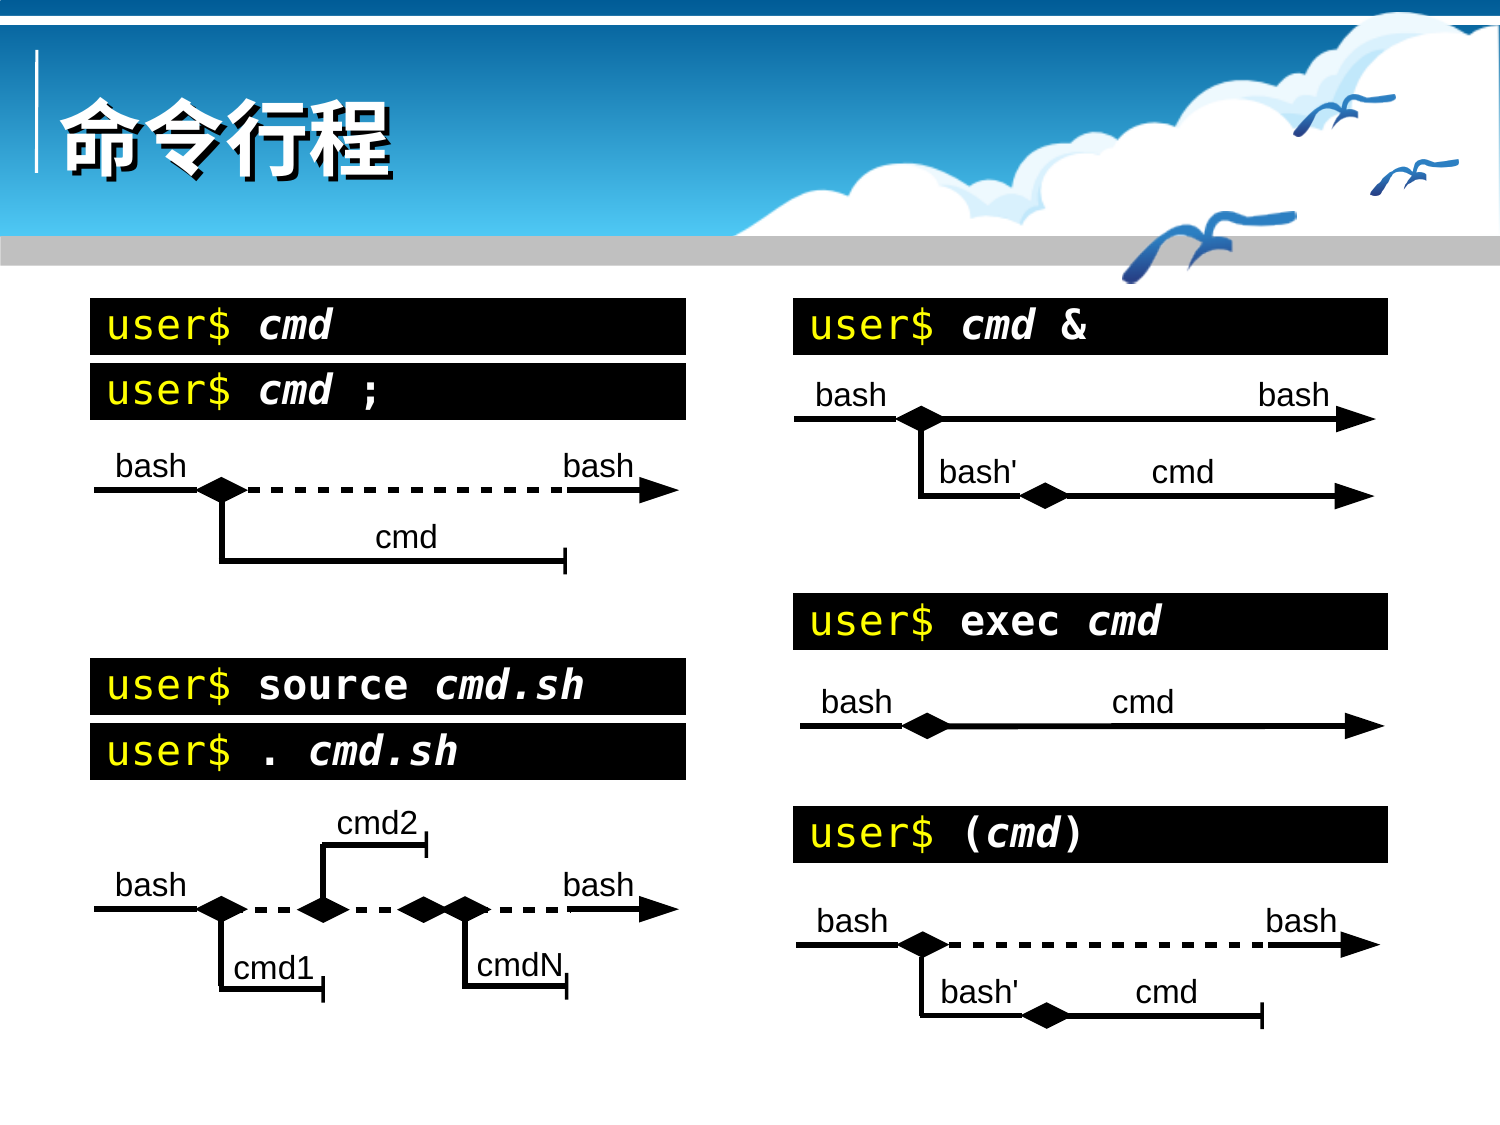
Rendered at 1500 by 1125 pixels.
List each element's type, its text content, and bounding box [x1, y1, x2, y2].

text_box cmd [360, 513, 453, 564]
text_box user$ . cmd.sh [90, 723, 686, 780]
text_box bash [1243, 371, 1346, 421]
text_box bash [800, 371, 903, 421]
text_box cmd [1120, 968, 1214, 1018]
text_box bash [806, 678, 908, 728]
picture [730, 12, 1500, 284]
text_box user$ cmd & [793, 298, 1388, 355]
text_box bash [100, 861, 203, 912]
text_box bash' [924, 448, 1033, 498]
text_box cmd [1136, 448, 1230, 498]
text_box user$ (cmd) [793, 806, 1388, 863]
text_box bash [547, 442, 650, 492]
text_box user$ cmd ; [90, 363, 686, 420]
title 命令行程 [59, 86, 1465, 186]
text_box bash [547, 861, 650, 911]
text_box bash' [925, 968, 1034, 1018]
text_box user$ cmd [90, 298, 686, 355]
text_box cmd [1097, 678, 1190, 729]
text_box user$ source cmd.sh [90, 658, 686, 715]
text_box cmd2 [321, 799, 434, 850]
text_box cmdN [461, 941, 579, 991]
text_box cmd1 [218, 944, 330, 994]
text_box user$ exec cmd [793, 593, 1388, 650]
text_box bash [1250, 897, 1353, 947]
text_box bash [801, 897, 904, 947]
text_box bash [100, 442, 203, 493]
